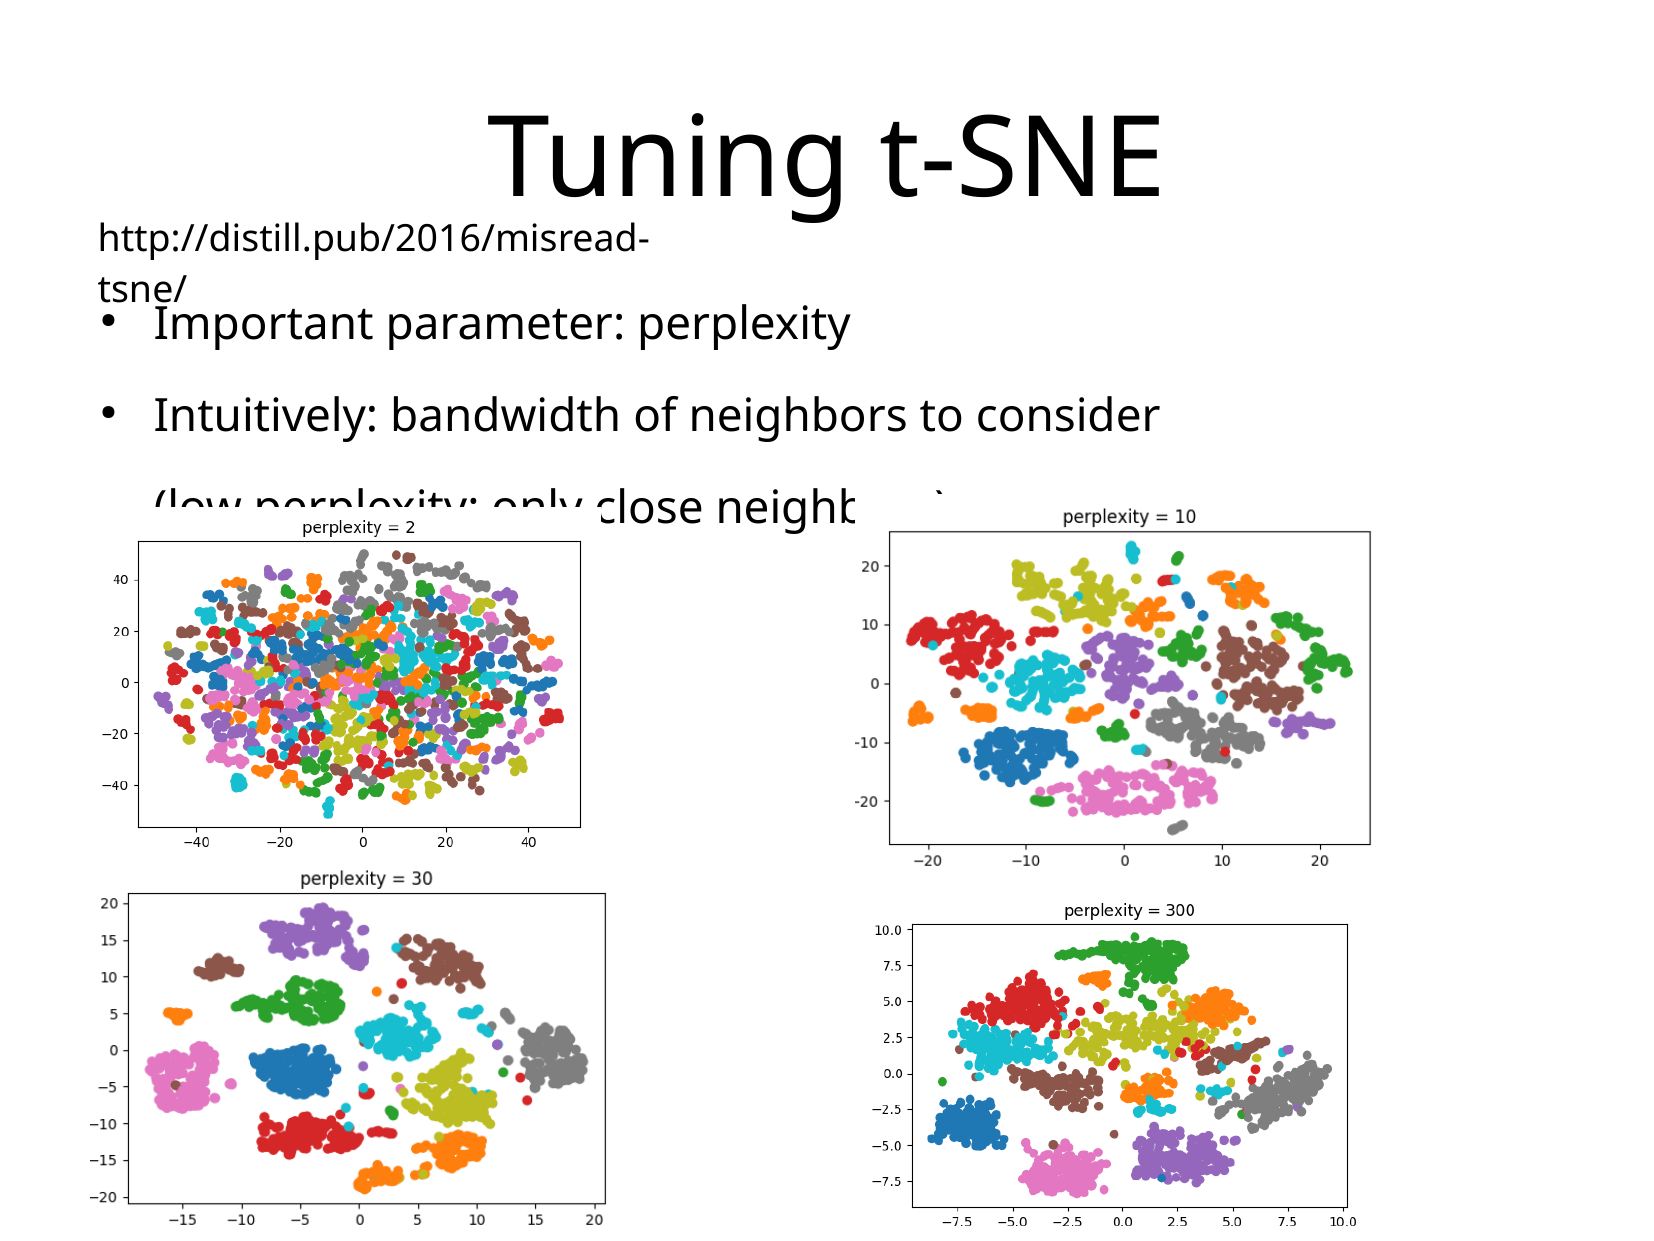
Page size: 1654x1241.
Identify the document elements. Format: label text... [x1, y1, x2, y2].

picture [855, 880, 1366, 1241]
picture [90, 507, 612, 1231]
list Important parameter: perplexity Intuitively: bandwidth of neighbors to consider (low perplexity: only close neighbors) [82, 290, 1571, 1010]
title Tuning t-SNE [82, 49, 1571, 257]
picture [855, 494, 1381, 872]
text_box http://distill.pub/2016/misread-tsne/ [82, 203, 667, 257]
